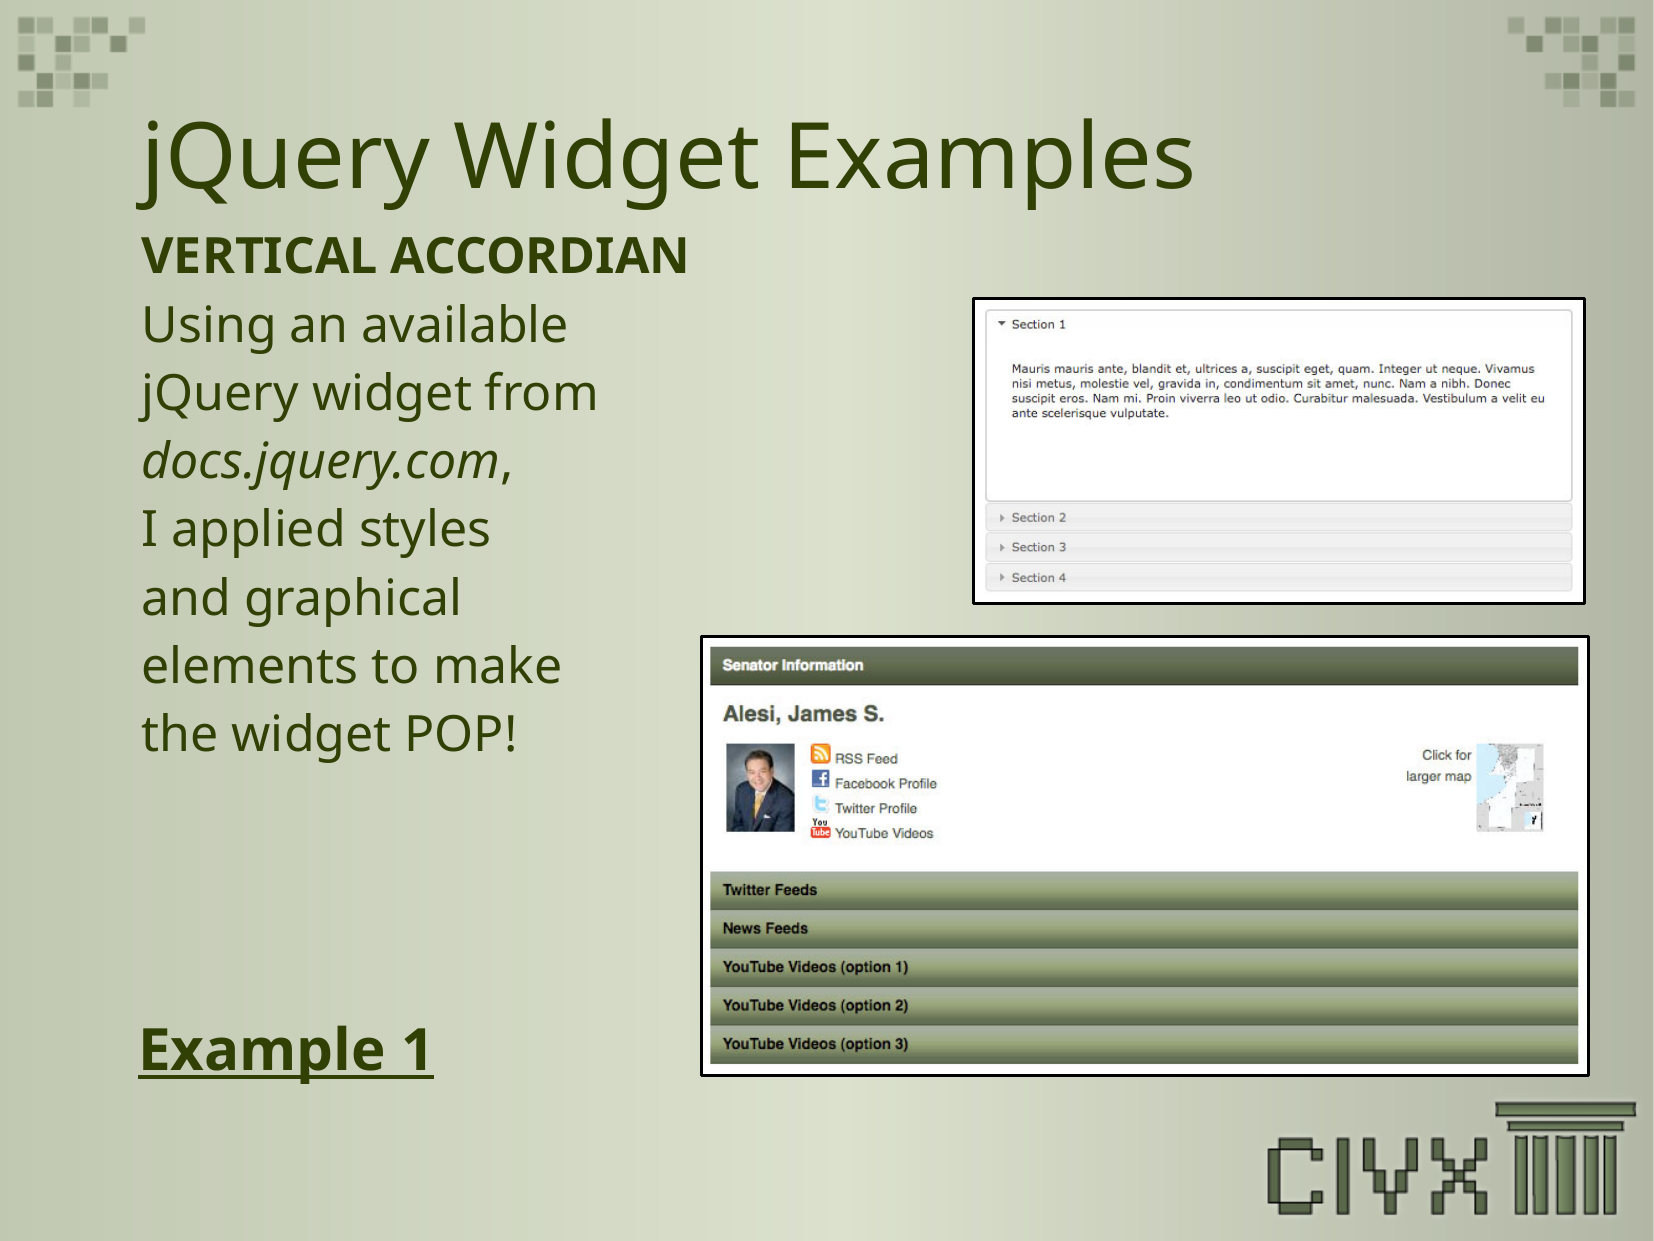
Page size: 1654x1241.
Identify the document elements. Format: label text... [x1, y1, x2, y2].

text_box Example 1 [138, 1013, 492, 1082]
title jQuery Widget Examples [141, 56, 1630, 250]
picture [0, 0, 1654, 1241]
subtitle VERTICAL ACCORDIAN Using an available jQuery widget from docs.jquery.com, I applied styles and graphical elements to make the widget POP! [141, 262, 1630, 1066]
